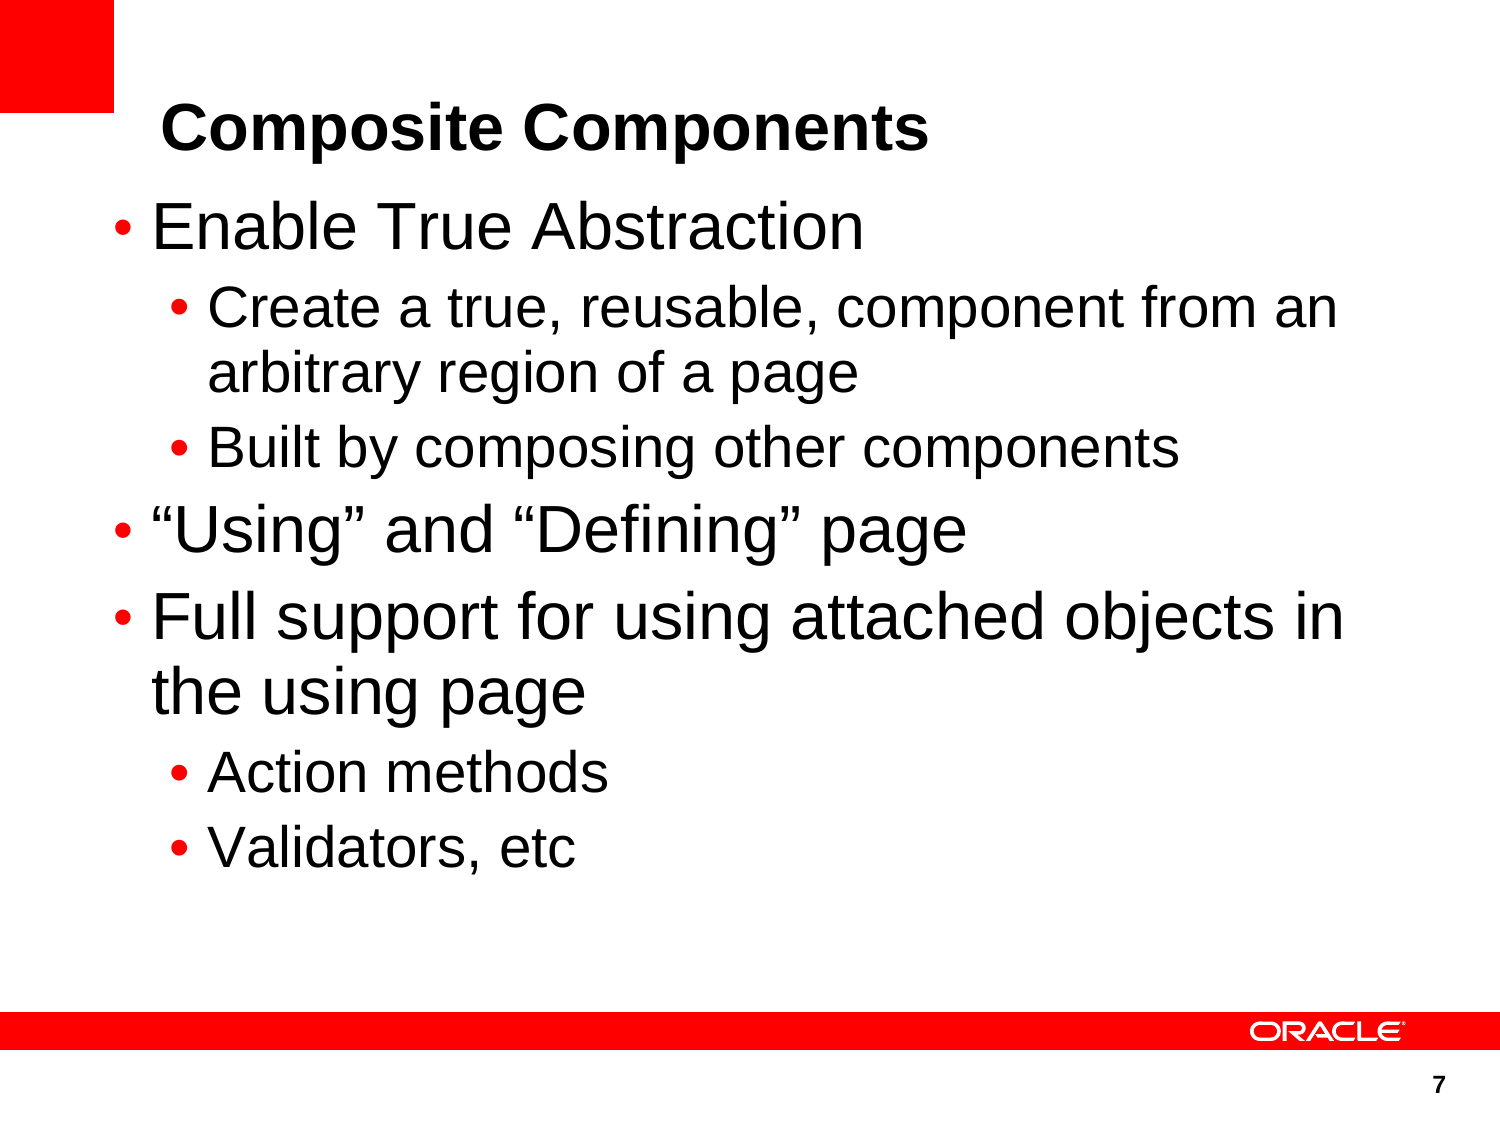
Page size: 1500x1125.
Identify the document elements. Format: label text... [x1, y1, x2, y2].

title Composite Components [145, 42, 1390, 189]
list Enable True Abstraction Create a true, reusable, component from an arbitrary region of a page Built by composing other components “Using” and “Defining” page Full support for using attached objects in the using page Action methods Validators, etc [113, 189, 1395, 969]
picture [0, 1012, 1500, 1050]
picture [0, 0, 114, 113]
